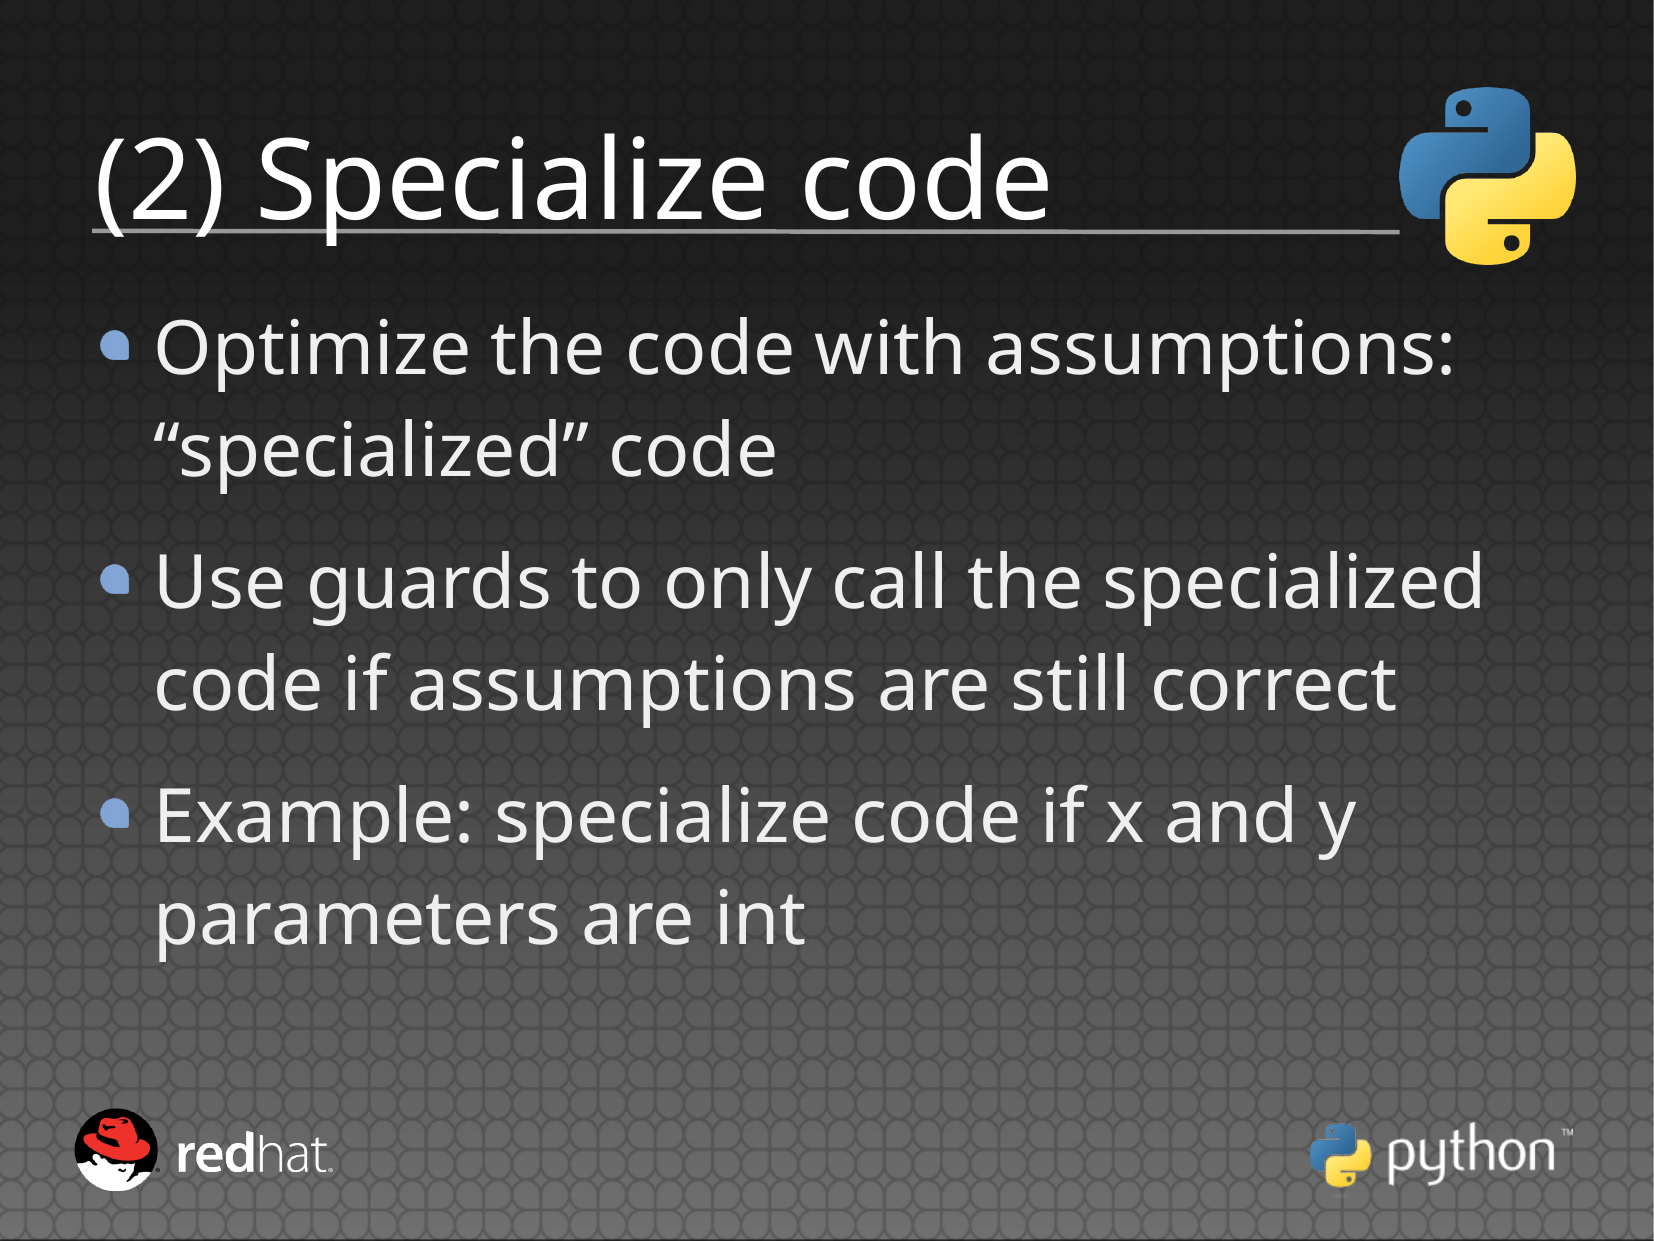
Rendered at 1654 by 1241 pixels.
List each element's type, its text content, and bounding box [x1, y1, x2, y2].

title (2) Specialize code [94, 100, 1426, 251]
picture [0, 0, 1654, 1241]
list Optimize the code with assumptions: “specialized” code Use guards to only call the specialized code if assumptions are still correct Example: specialize code if x and y parameters are int [82, 293, 1571, 1034]
